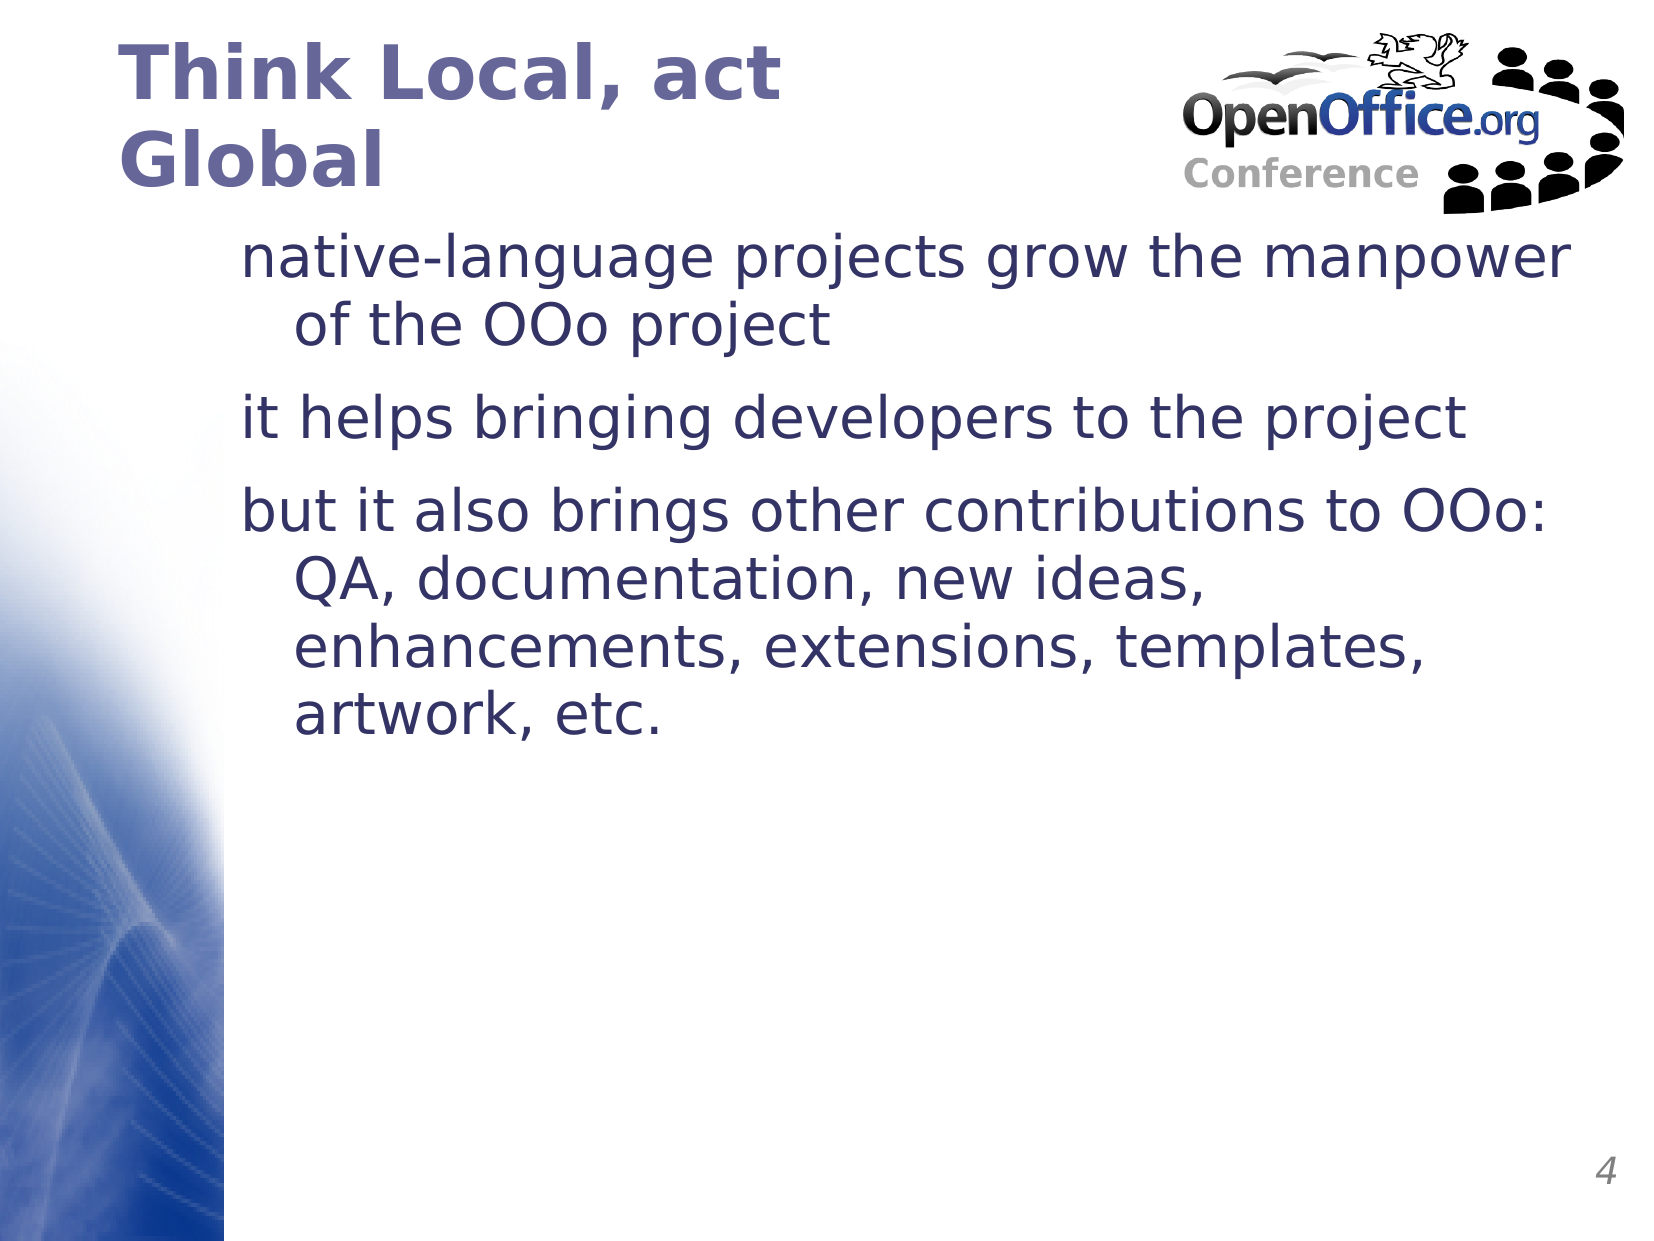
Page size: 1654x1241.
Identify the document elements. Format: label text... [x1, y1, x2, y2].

picture [1183, 33, 1624, 214]
list native-language projects grow the manpower of the OOo project it helps bringing developers to the project but it also brings other contributions to OOo: QA, documentation, new ideas, enhancements, extensions, templates, artwork, etc. [223, 223, 1619, 1133]
picture [0, 0, 224, 1241]
title Think Local, act Global [29, 29, 992, 205]
